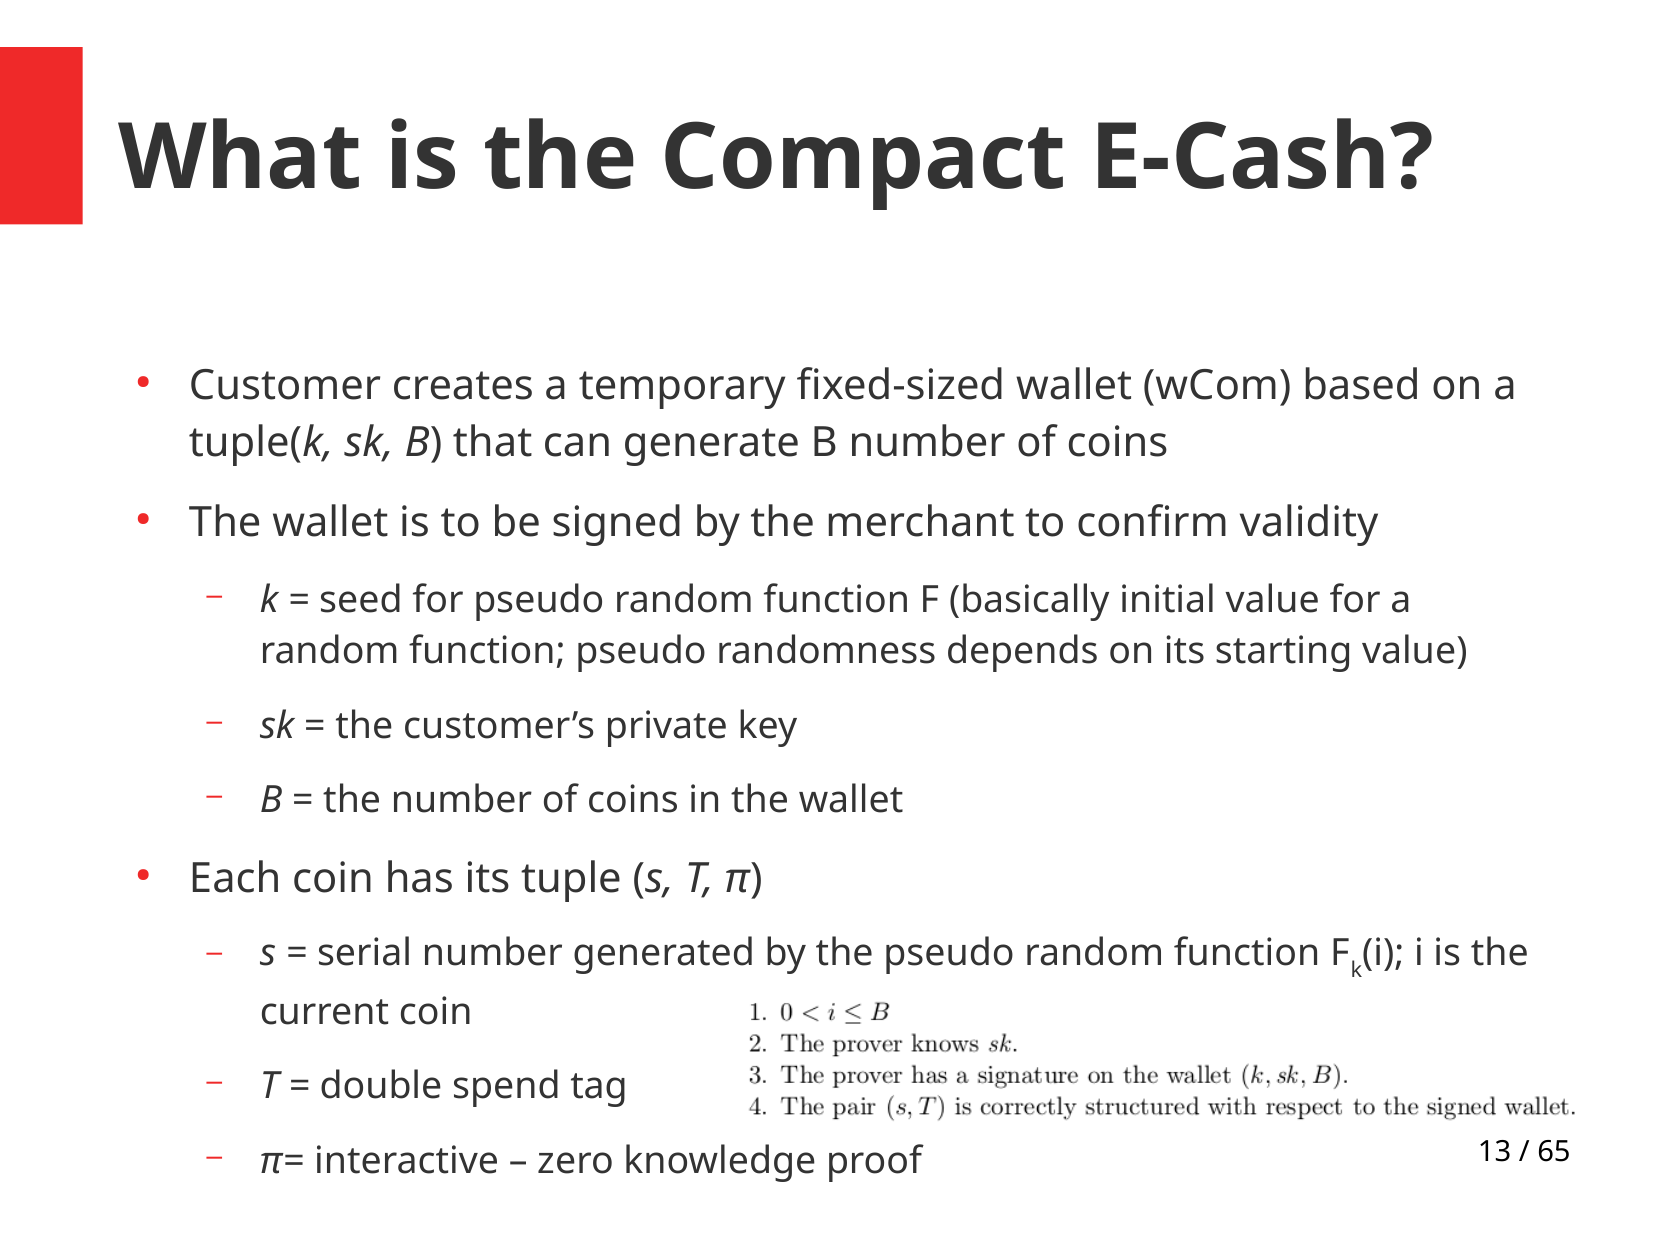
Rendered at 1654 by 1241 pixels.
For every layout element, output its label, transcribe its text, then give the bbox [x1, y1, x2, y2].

list Customer creates a temporary fixed-sized wallet (wCom) based on a tuple(k, sk, B) that can generate B number of coins The wallet is to be signed by the merchant to confirm validity k = seed for pseudo random function F (basically initial value for a random function; pseudo randomness depends on its starting value) sk = the customer’s private key B = the number of coins in the wallet Each coin has its tuple (s, T, π) s = serial number generated by the pseudo random function Fk(i); i is the current coin T = double spend tag π= interactive – zero knowledge proof [118, 354, 1536, 1074]
title What is the Compact E-Cash? [118, 49, 1571, 257]
picture [735, 990, 1591, 1126]
